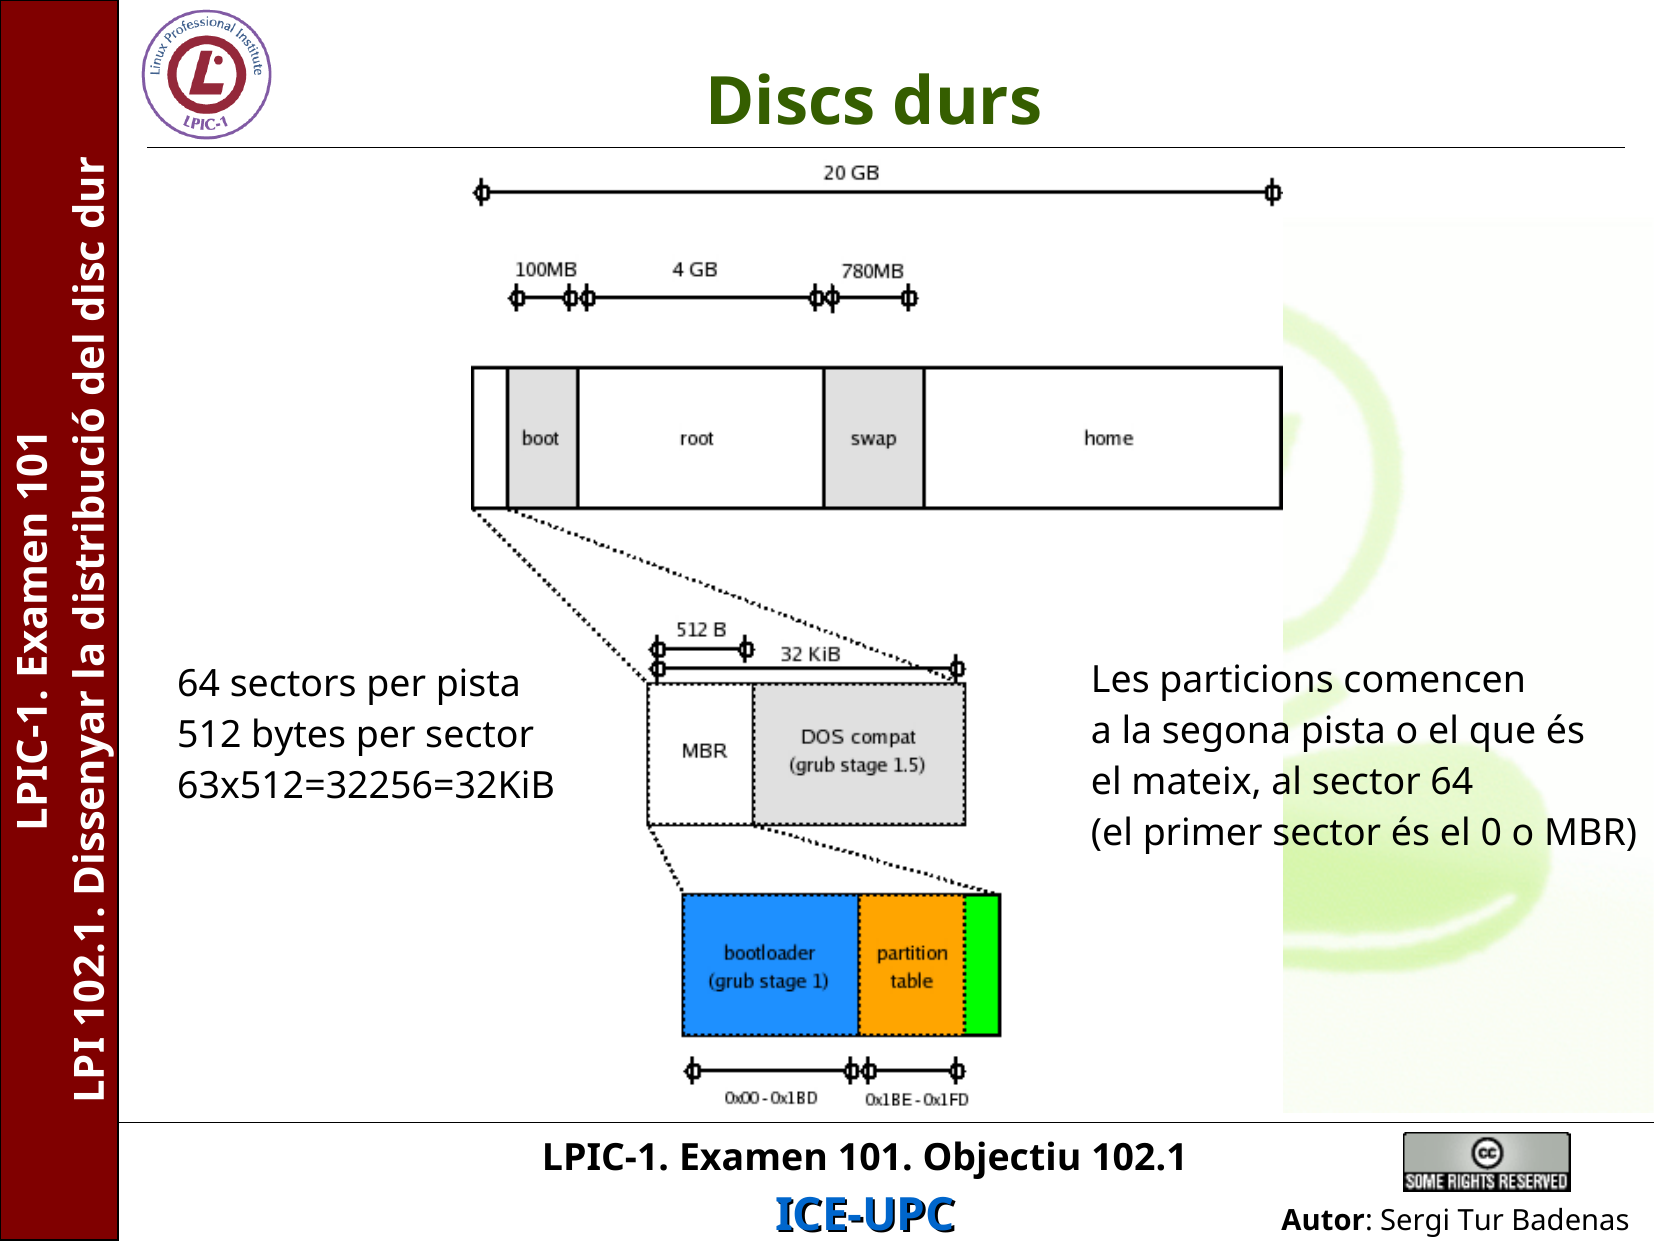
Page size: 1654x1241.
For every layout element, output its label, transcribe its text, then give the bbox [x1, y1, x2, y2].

picture [1403, 1132, 1571, 1192]
text_box 64 sectors per pista 512 bytes per sector 63x512=32256=32KiB [162, 649, 563, 811]
title Discs durs [129, 55, 1619, 142]
picture [471, 159, 1654, 1113]
picture [135, 5, 277, 55]
text_box Les particions comencen a la segona pista o el que és el mateix, al sector 64 (el primer sector és el 0 o MBR) [1075, 645, 1635, 856]
